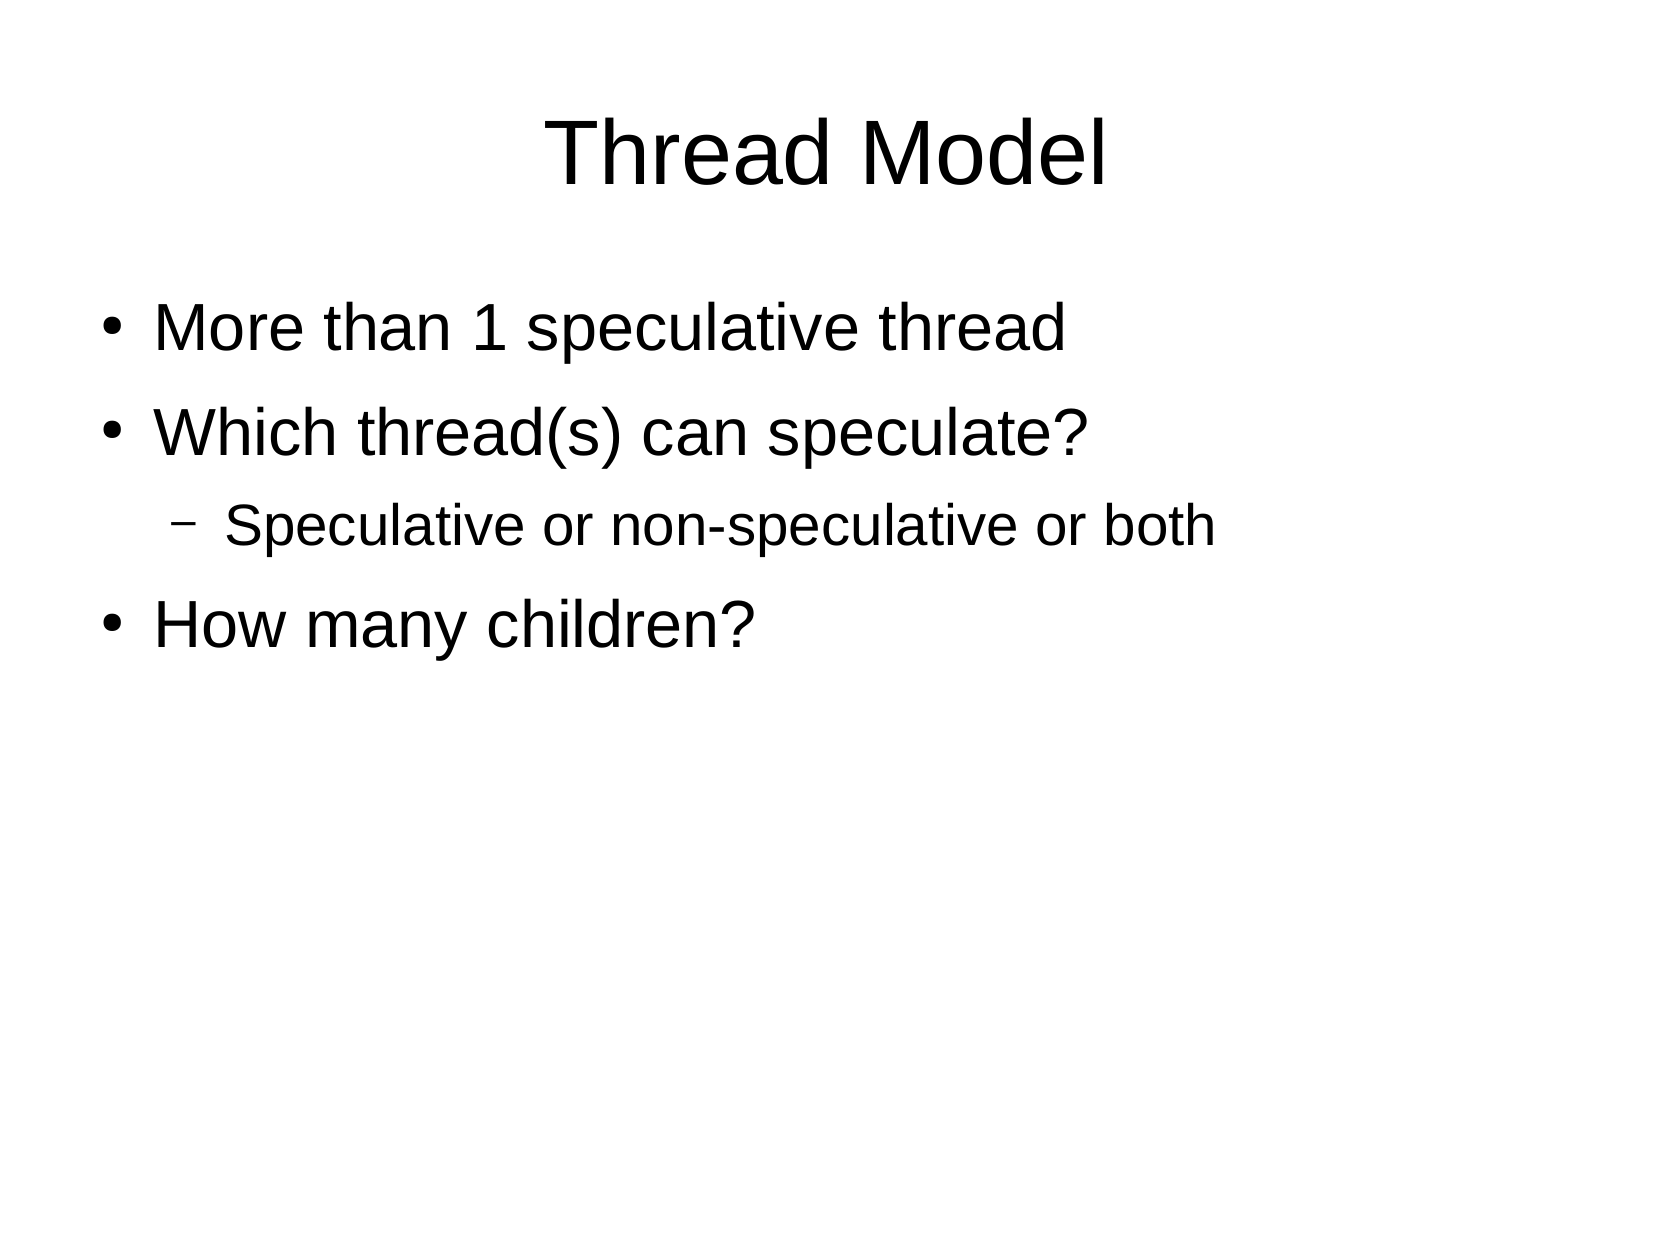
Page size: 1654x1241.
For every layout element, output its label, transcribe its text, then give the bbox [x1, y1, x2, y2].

title Thread Model [82, 49, 1571, 257]
list More than 1 speculative thread Which thread(s) can speculate? Speculative or non-speculative or both How many children? [82, 290, 1571, 1010]
